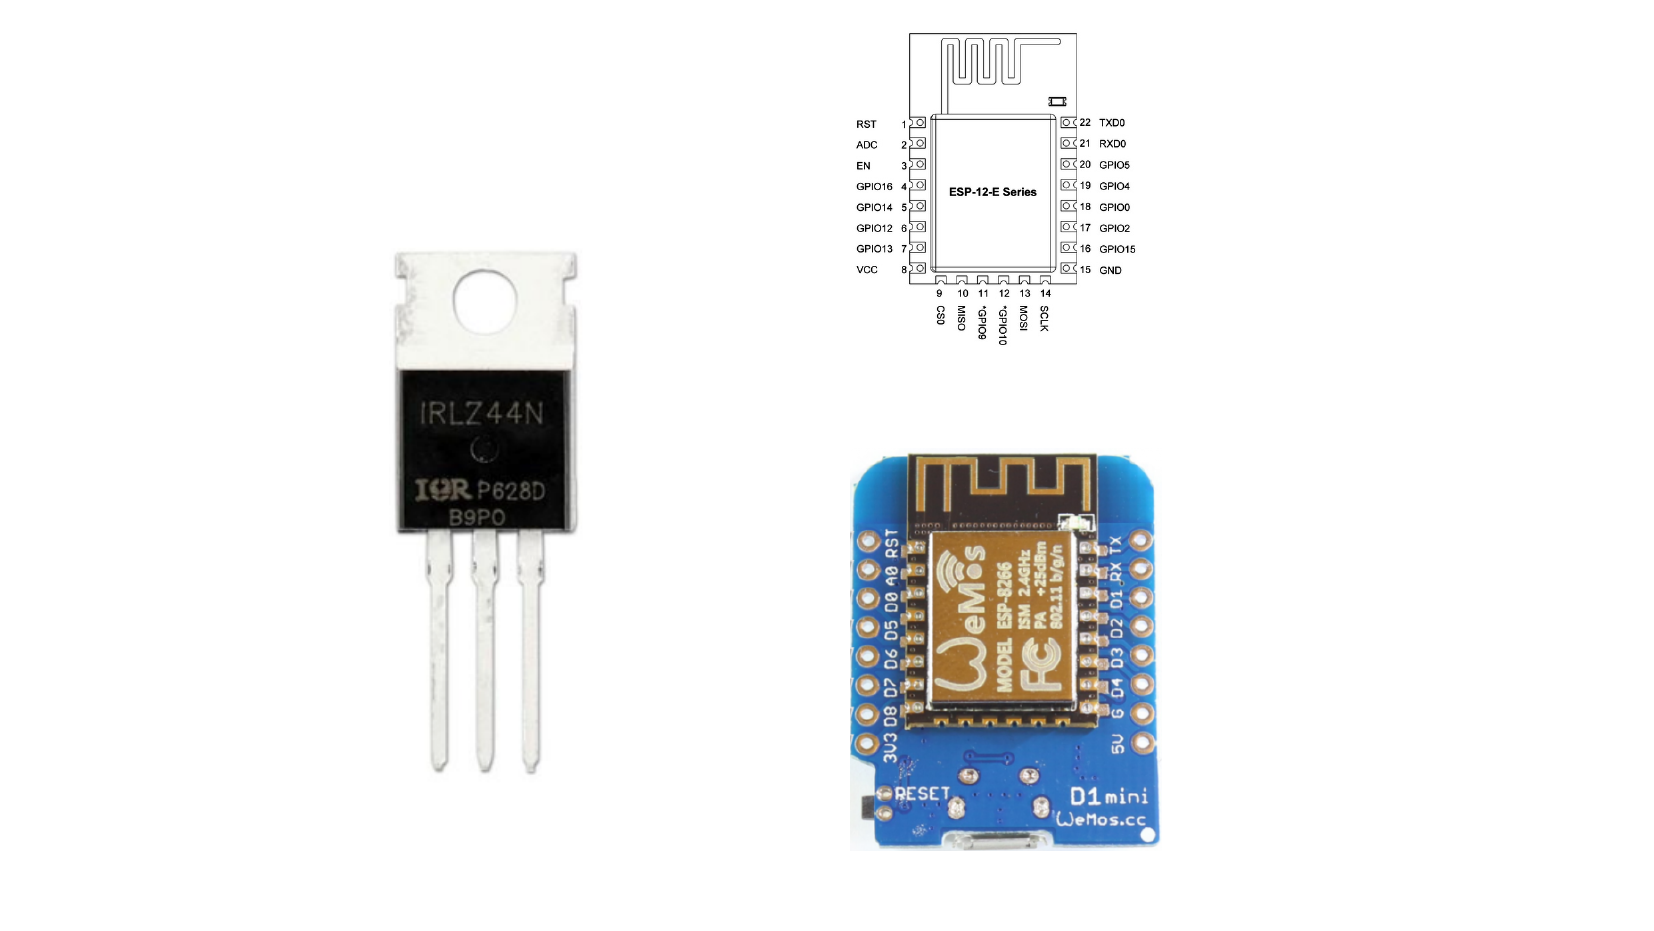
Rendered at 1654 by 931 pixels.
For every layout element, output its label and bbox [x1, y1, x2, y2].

picture [389, 247, 587, 789]
picture [851, 29, 1146, 350]
picture [850, 448, 1162, 851]
